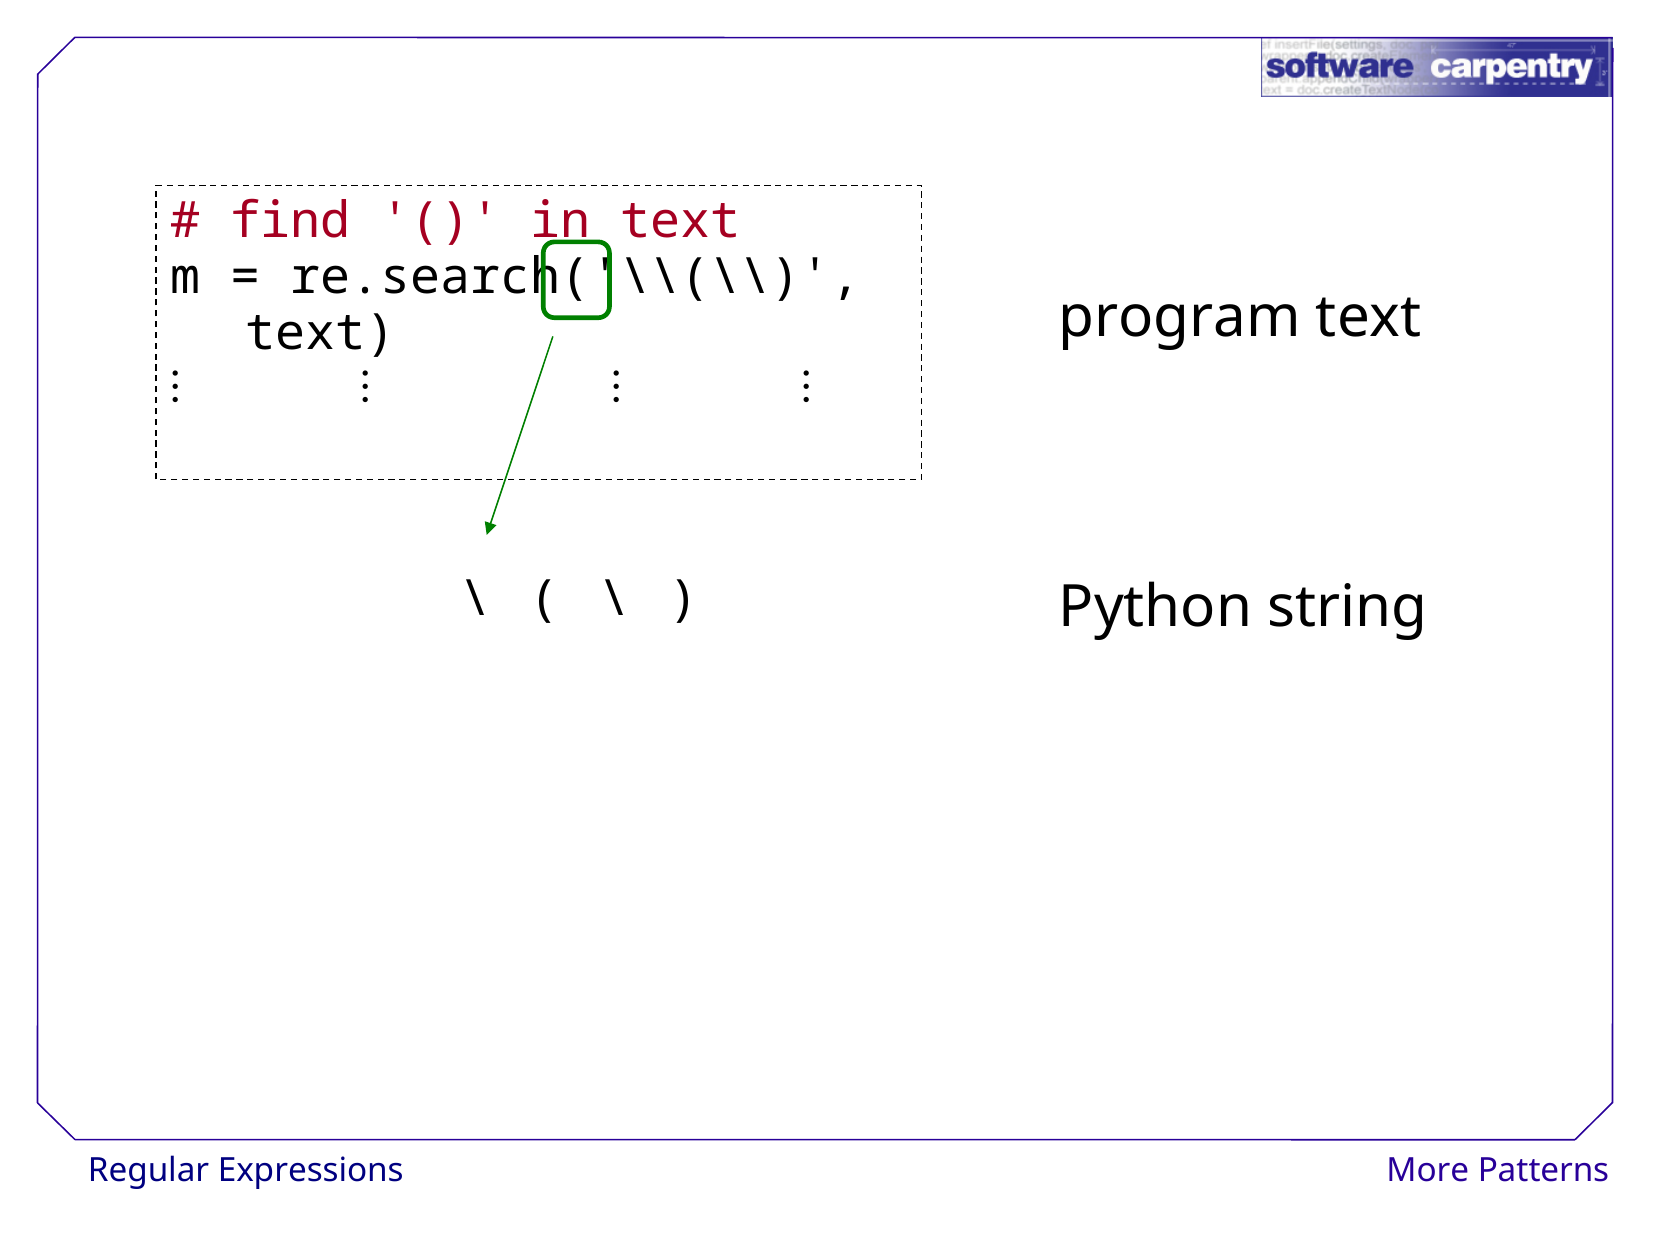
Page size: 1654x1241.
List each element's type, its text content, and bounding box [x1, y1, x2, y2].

picture [1261, 39, 1613, 97]
text_box Python string [1044, 525, 1593, 646]
text_box # find '()' in text m = re.search('\\(\\)', text) ⋮ ⋮ ⋮ ⋮ [155, 185, 922, 480]
text_box program text [1044, 235, 1587, 356]
table_header \ [446, 563, 515, 639]
table_header ) [654, 563, 723, 639]
table_header \ [584, 563, 654, 639]
table_header ( [515, 563, 584, 639]
